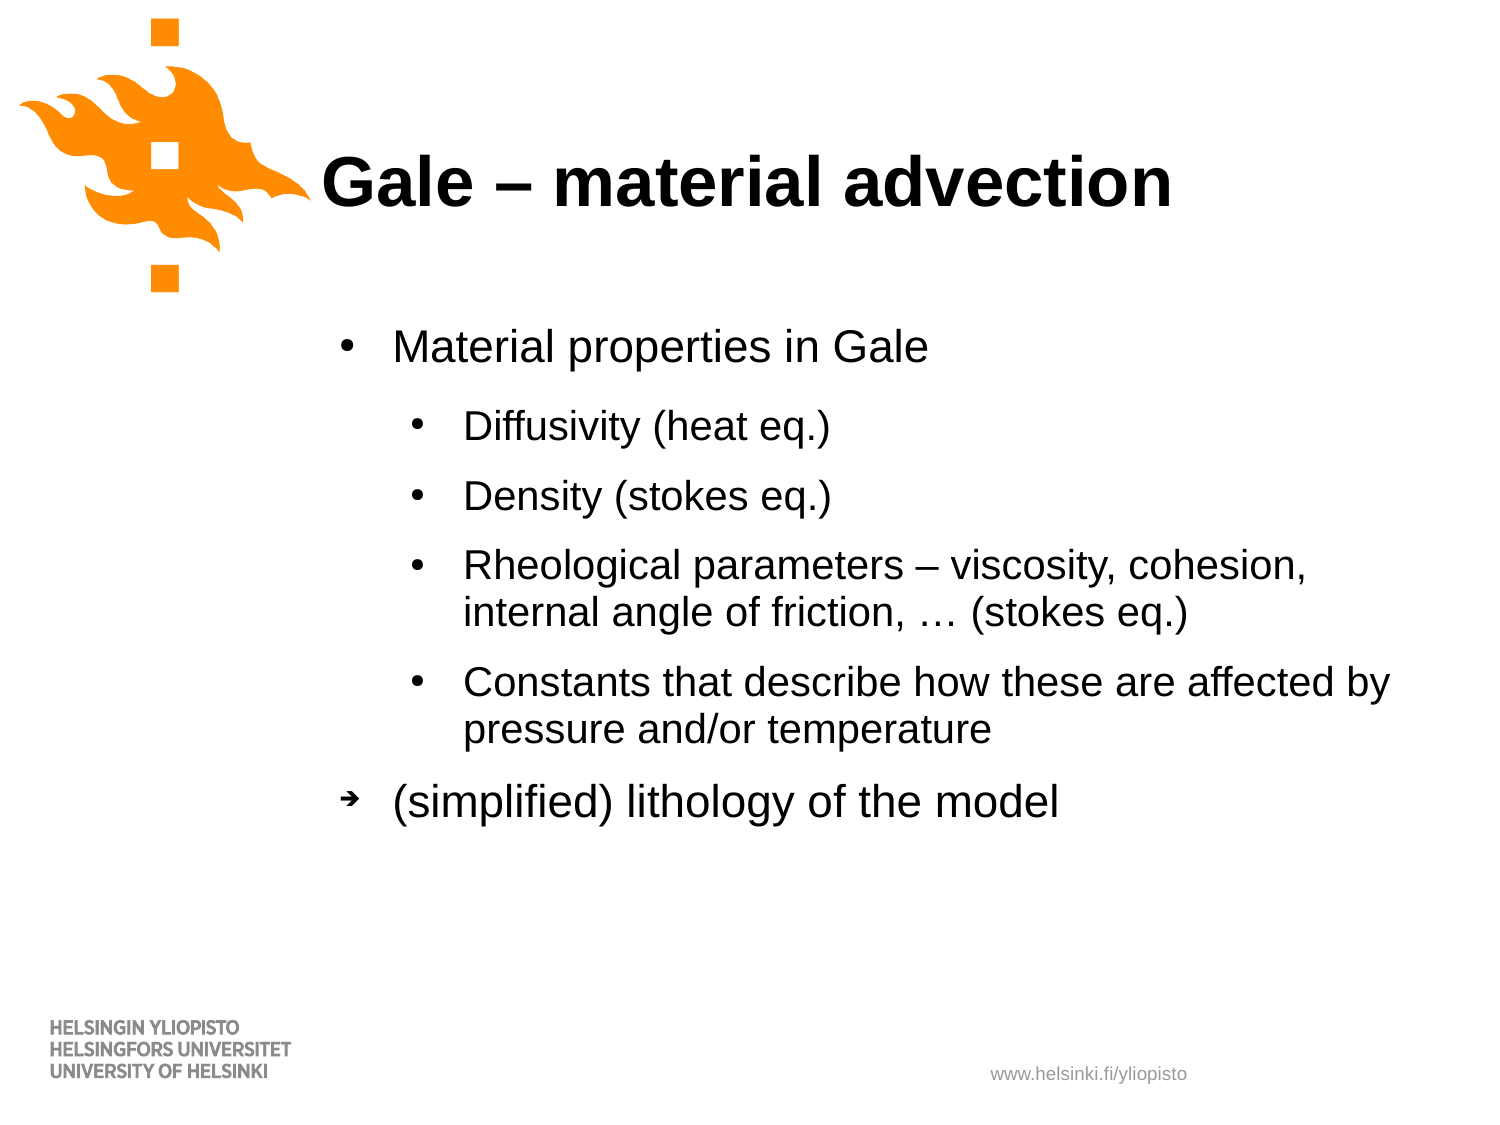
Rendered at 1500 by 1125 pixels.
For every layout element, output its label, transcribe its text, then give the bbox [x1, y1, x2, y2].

title Gale – material advection [321, 87, 1447, 276]
picture [0, 0, 337, 318]
list Material properties in Gale Diffusivity (heat eq.) Density (stokes eq.) Rheological parameters – viscosity, cohesion, internal angle of friction, … (stokes eq.) Constants that describe how these are affected by pressure and/or temperature (simplified) lithology of the model [321, 321, 1447, 974]
picture [32, 1001, 309, 1096]
